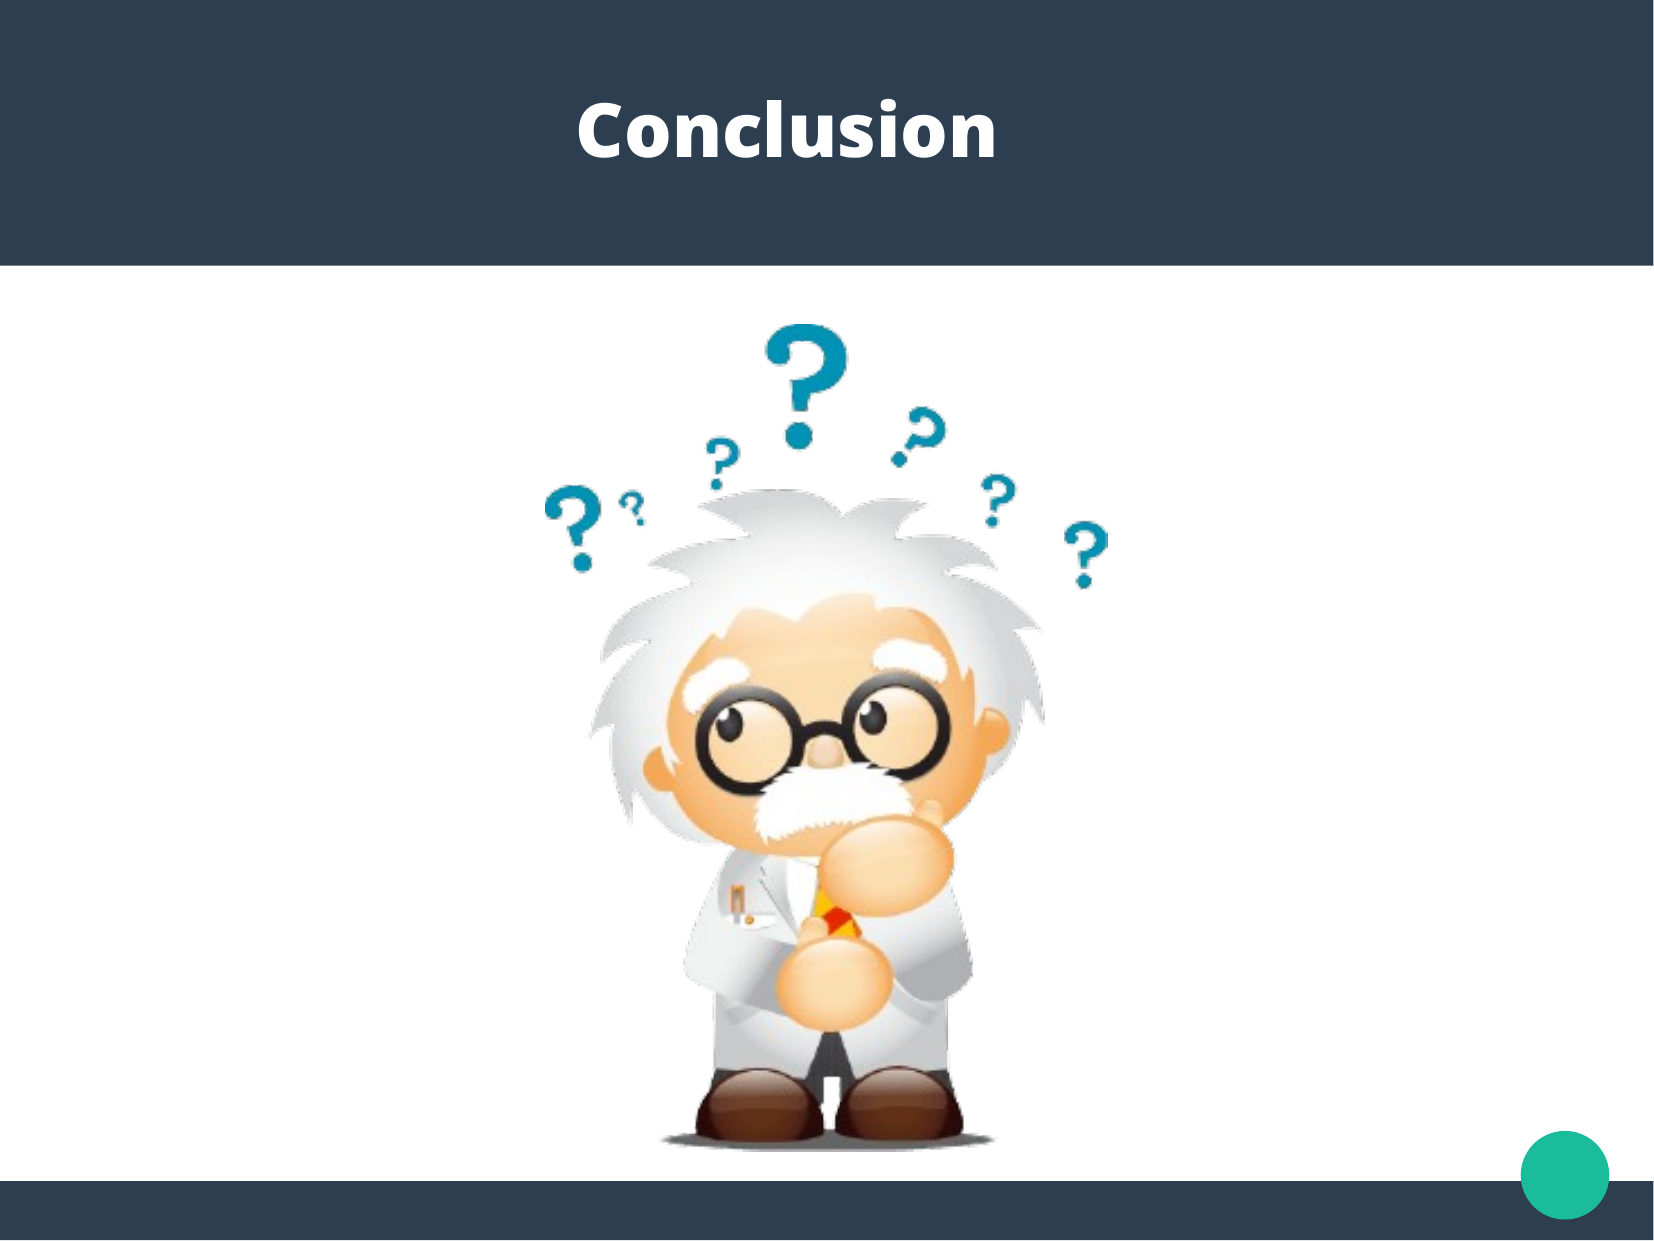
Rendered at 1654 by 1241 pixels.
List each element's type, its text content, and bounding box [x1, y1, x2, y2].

title Conclusion [59, 49, 1595, 207]
picture [794, 328, 807, 335]
picture [545, 324, 1108, 1152]
